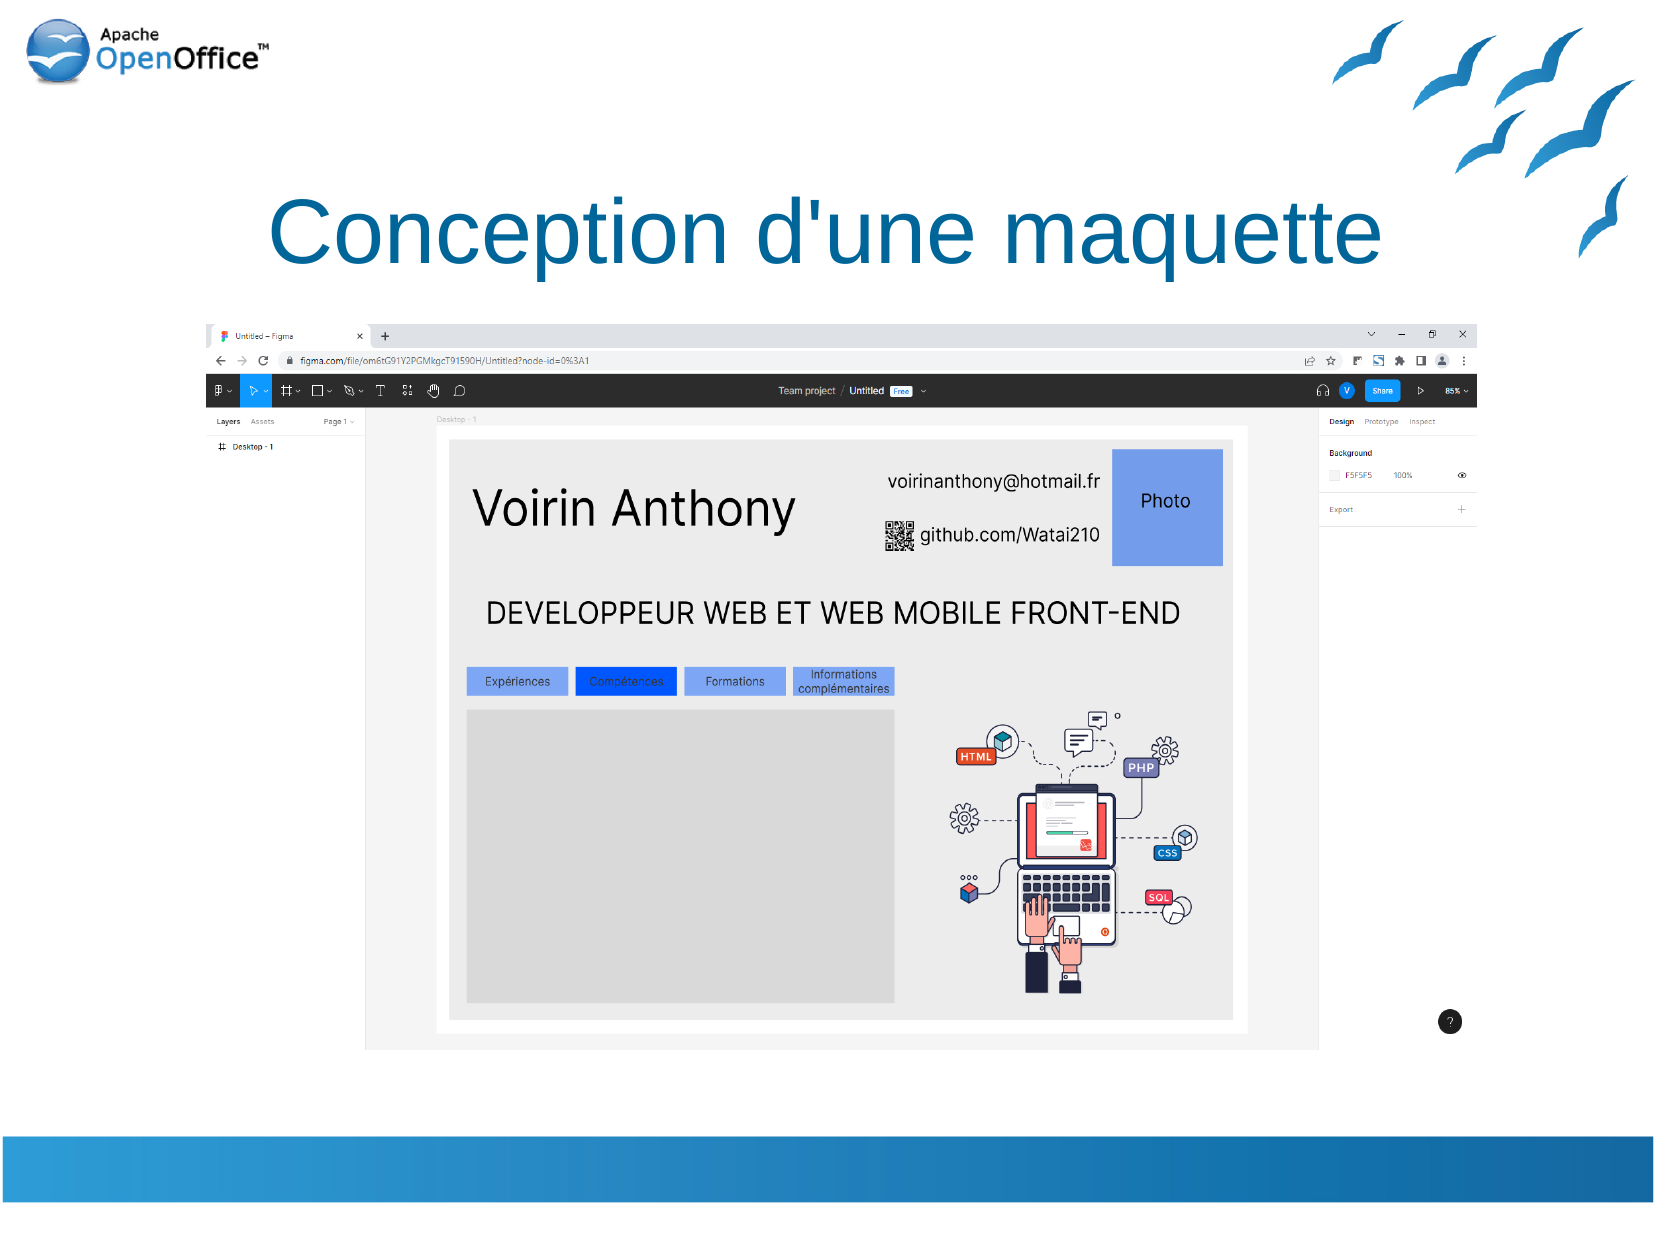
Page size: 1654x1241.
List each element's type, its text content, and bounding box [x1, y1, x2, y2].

title Conception d'une maquette [147, 177, 1506, 287]
picture [0, 0, 1654, 1241]
